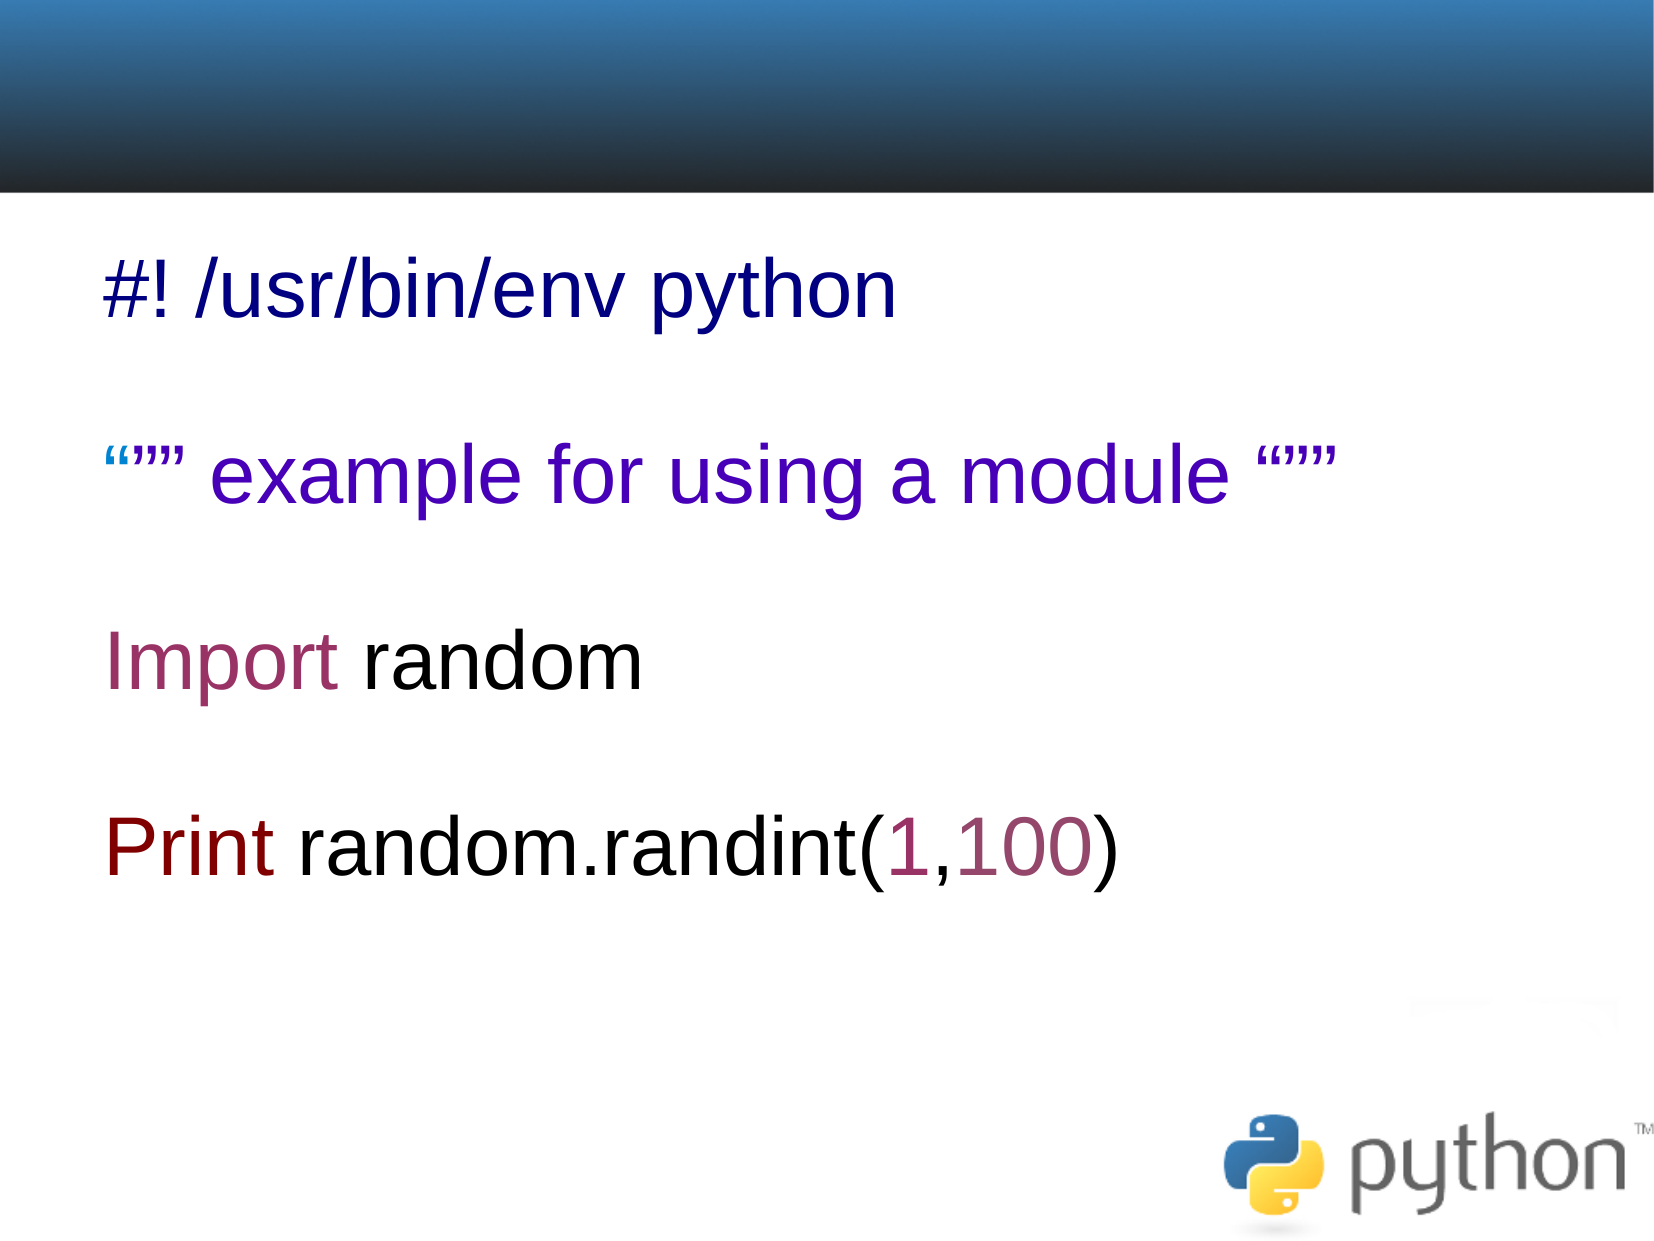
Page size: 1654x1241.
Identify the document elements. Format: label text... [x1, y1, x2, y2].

picture [0, 0, 1654, 1241]
text_box #! /usr/bin/env python “”” example for using a module “”” Import random Print random.randint(1,100) [88, 236, 1507, 902]
